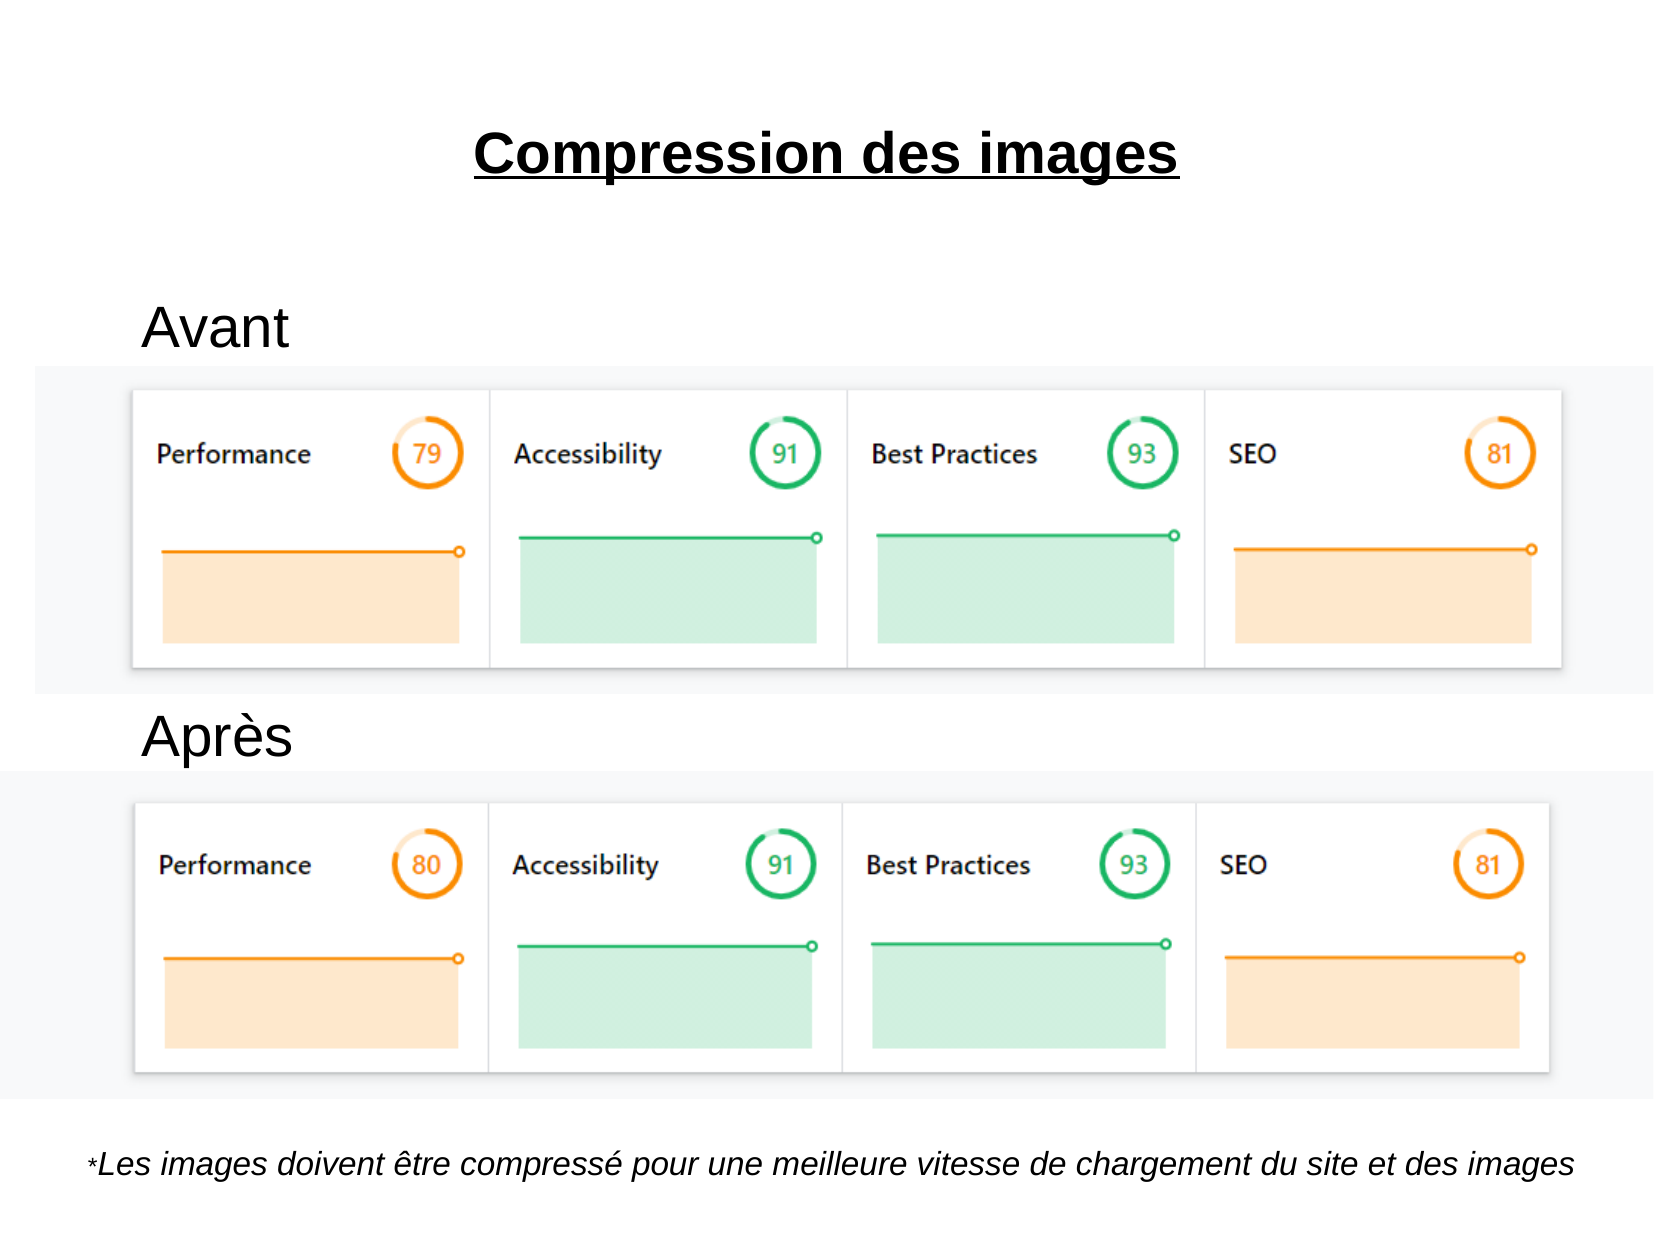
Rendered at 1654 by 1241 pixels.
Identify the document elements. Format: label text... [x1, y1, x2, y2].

list *Les images doivent être compressé pour une meilleure vitesse de chargement du site et des images [59, 1145, 1607, 1241]
list Après [70, 704, 550, 771]
picture [35, 366, 1654, 694]
title Compression des images [82, 49, 1571, 257]
picture [0, 771, 1654, 1099]
list Avant [70, 294, 550, 366]
